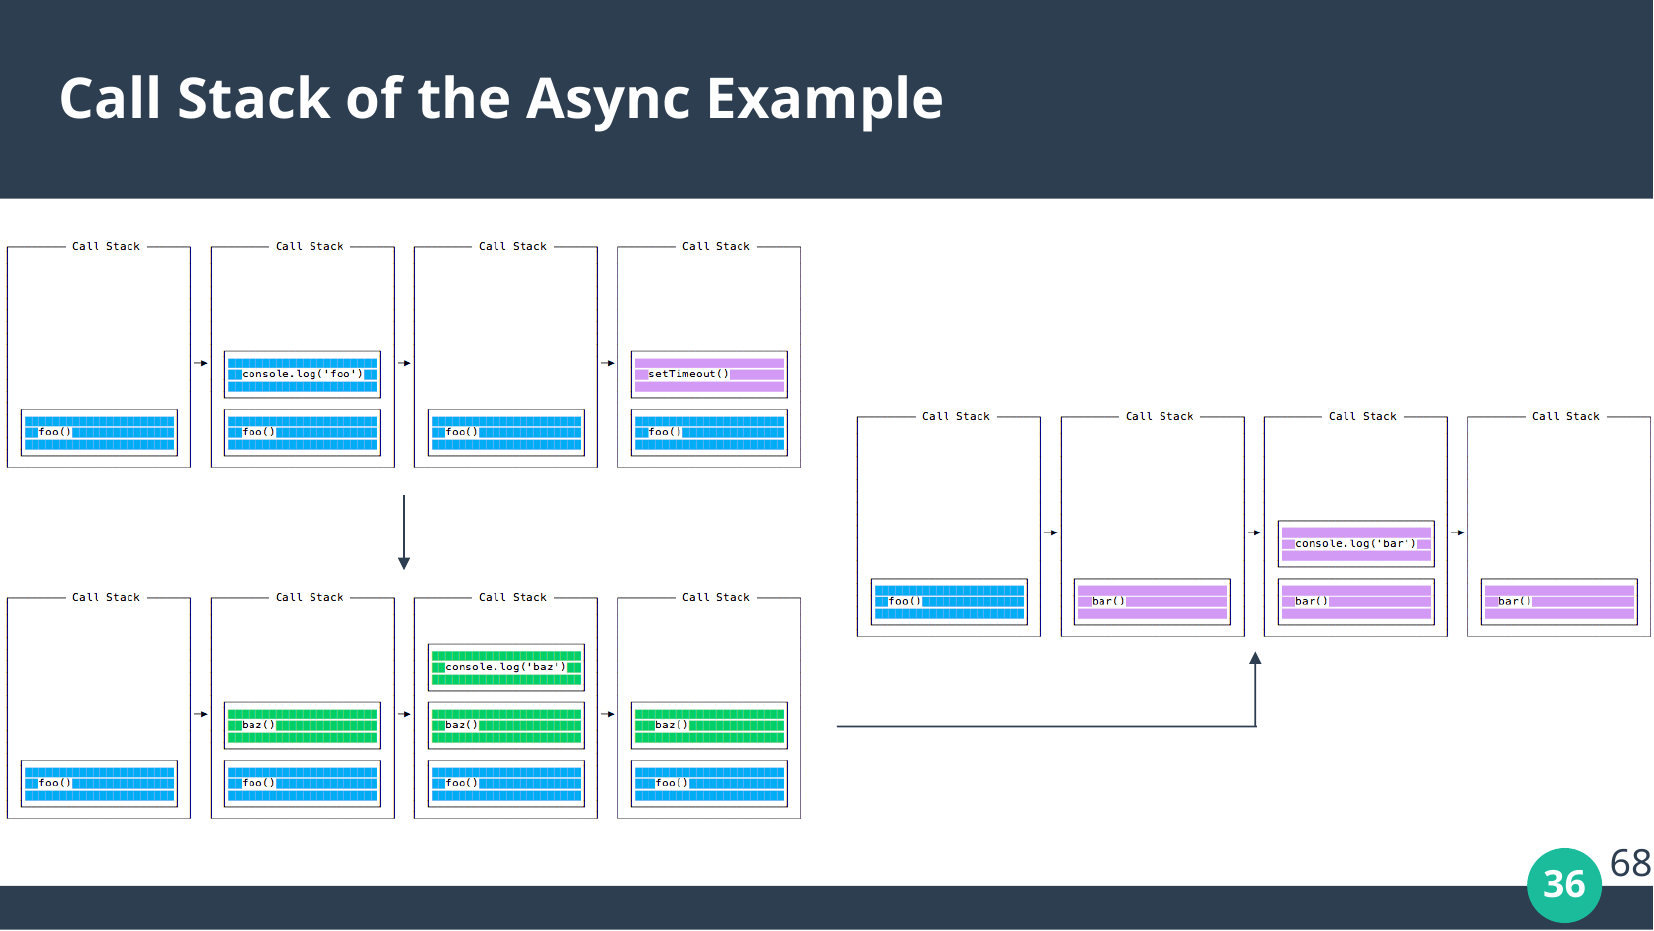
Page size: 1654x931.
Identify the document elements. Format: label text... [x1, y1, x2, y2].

text_box 68 [1588, 830, 1654, 899]
picture [6, 593, 801, 819]
title Call Stack of the Async Example [59, 37, 1594, 155]
picture [856, 412, 1651, 637]
picture [6, 242, 801, 468]
